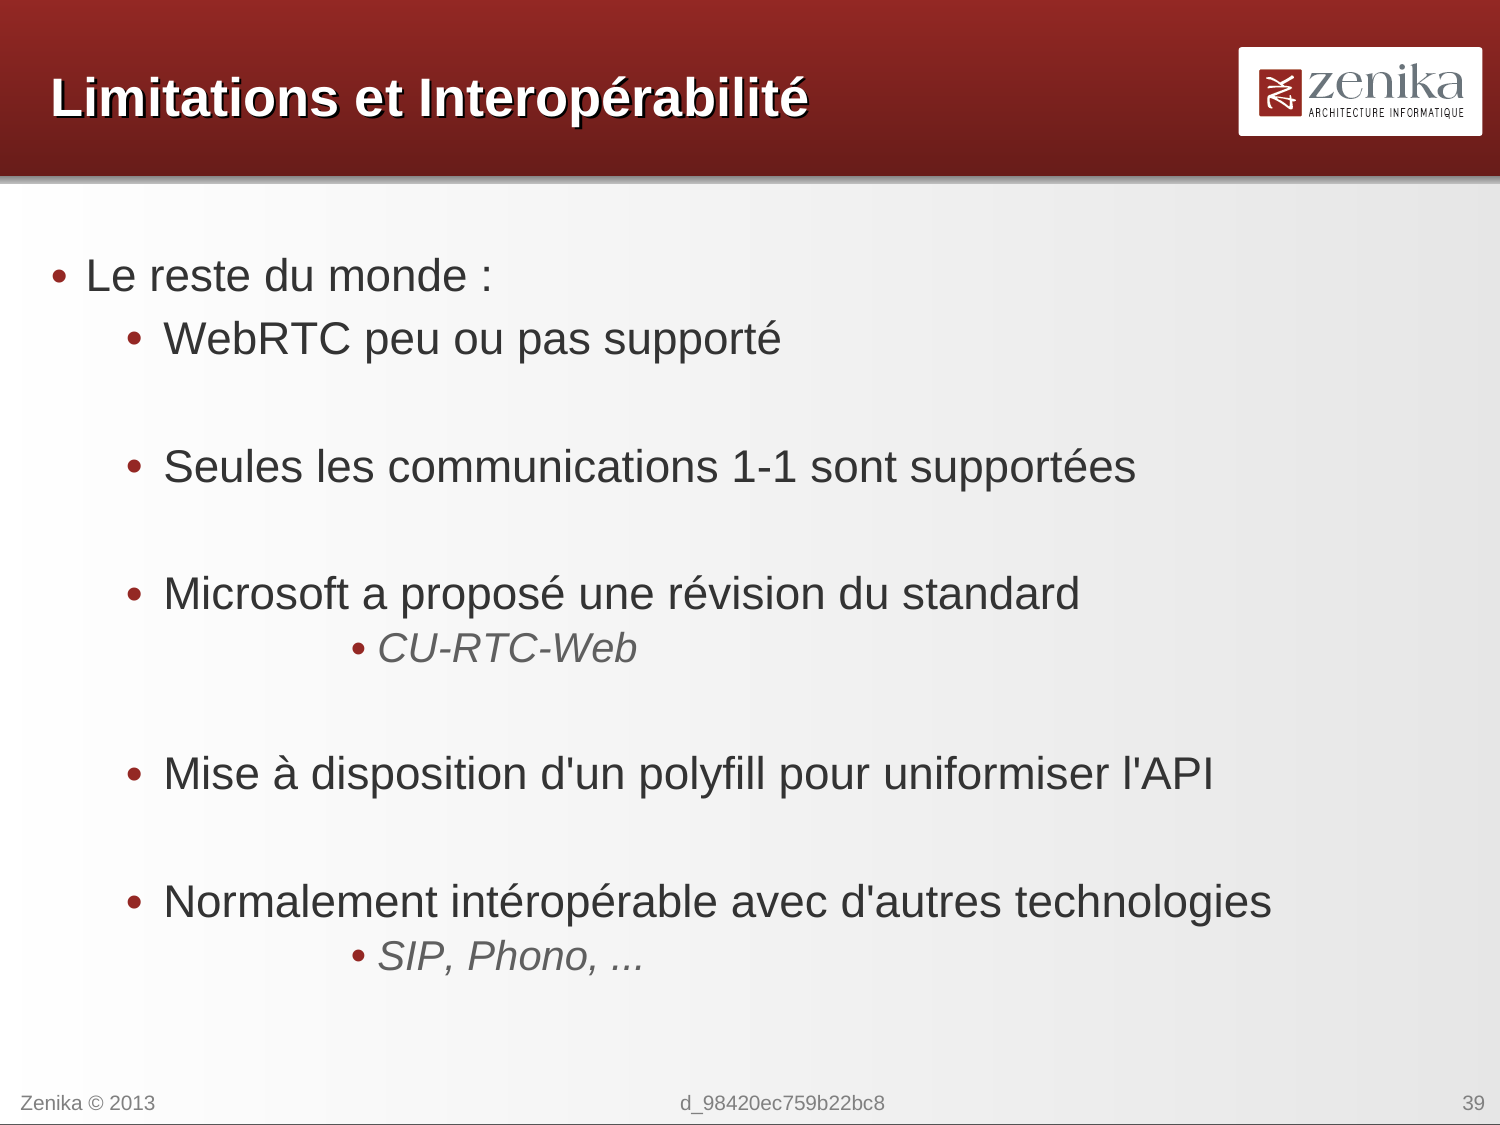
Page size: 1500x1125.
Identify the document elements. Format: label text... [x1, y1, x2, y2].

list Le reste du monde : WebRTC peu ou pas supporté Seules les communications 1-1 sont supportées Microsoft a proposé une révision du standard CU-RTC-Web Mise à disposition d'un polyfill pour uniformiser l'API Normalement intéropérable avec d'autres technologies SIP, Phono, ... [50, 249, 1435, 1079]
title Limitations et Interopérabilité [50, 15, 1206, 180]
picture [1257, 58, 1464, 125]
